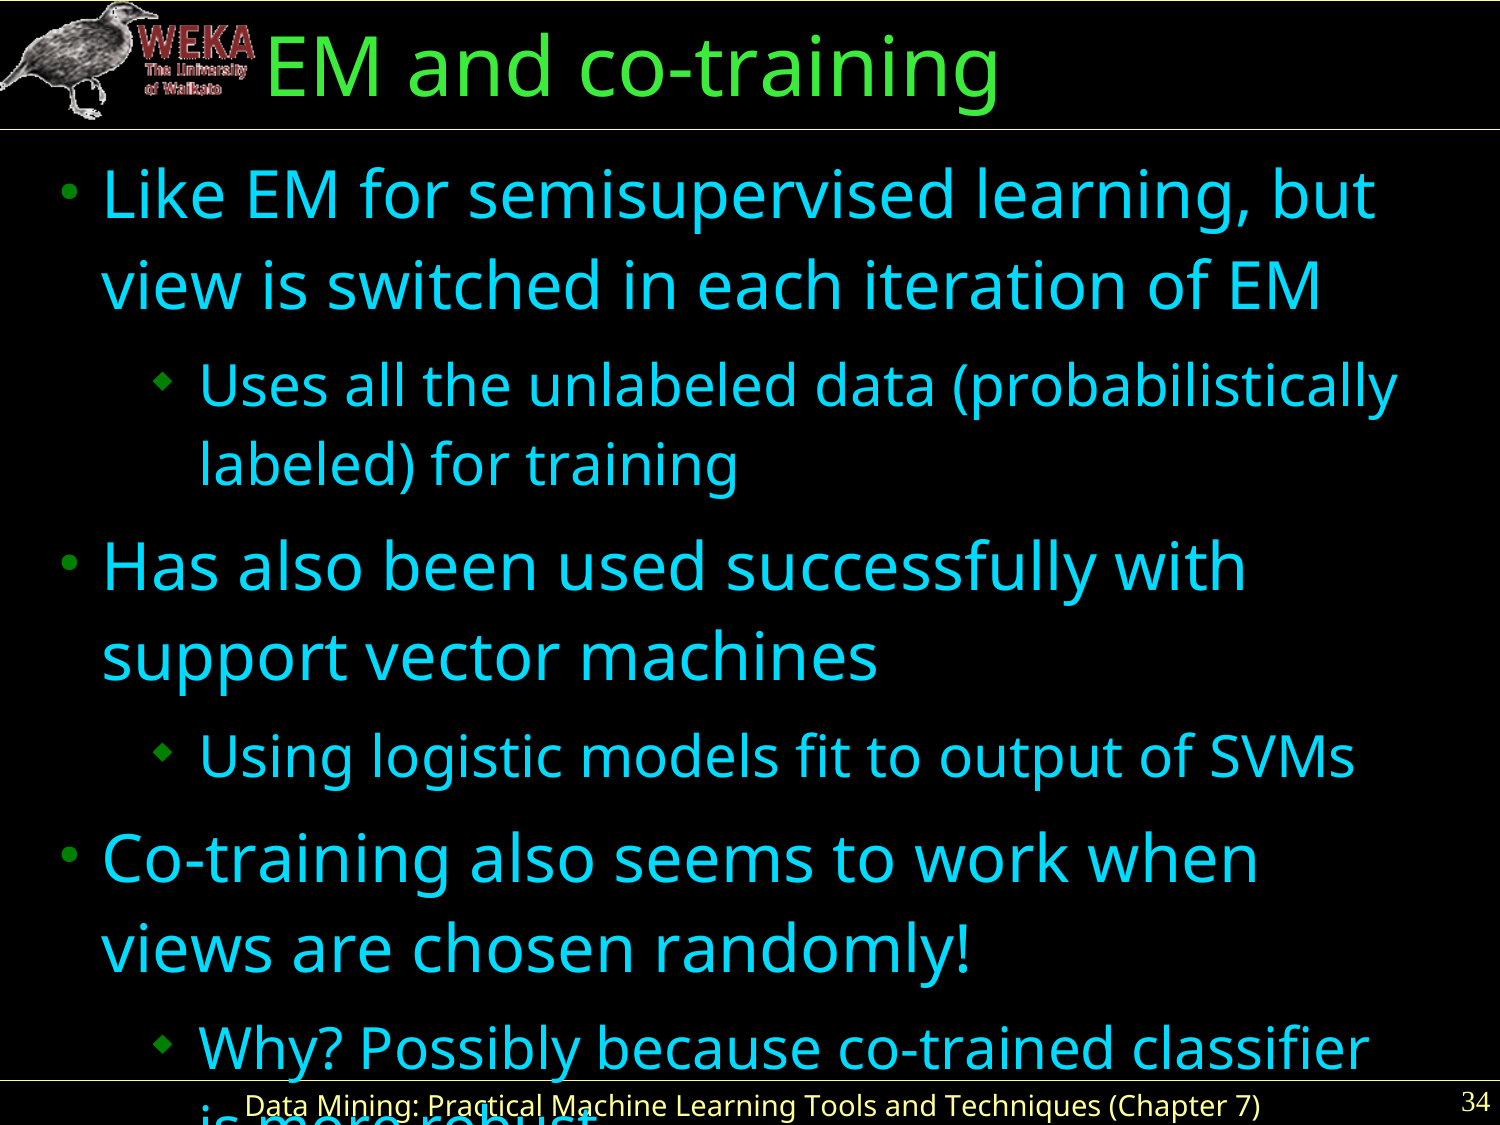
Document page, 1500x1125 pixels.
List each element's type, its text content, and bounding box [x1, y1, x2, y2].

title EM and co-training [263, 0, 1500, 159]
list Like EM for semisupervised learning, but view is switched in each iteration of EM Uses all the unlabeled data (probabilistically labeled) for training Has also been used successfully with support vector machines Using logistic models fit to output of SVMs Co-training also seems to work when views are chosen randomly! Why? Possibly because co-trained classifier is more robust [59, 147, 1409, 1067]
picture [0, 1, 263, 129]
